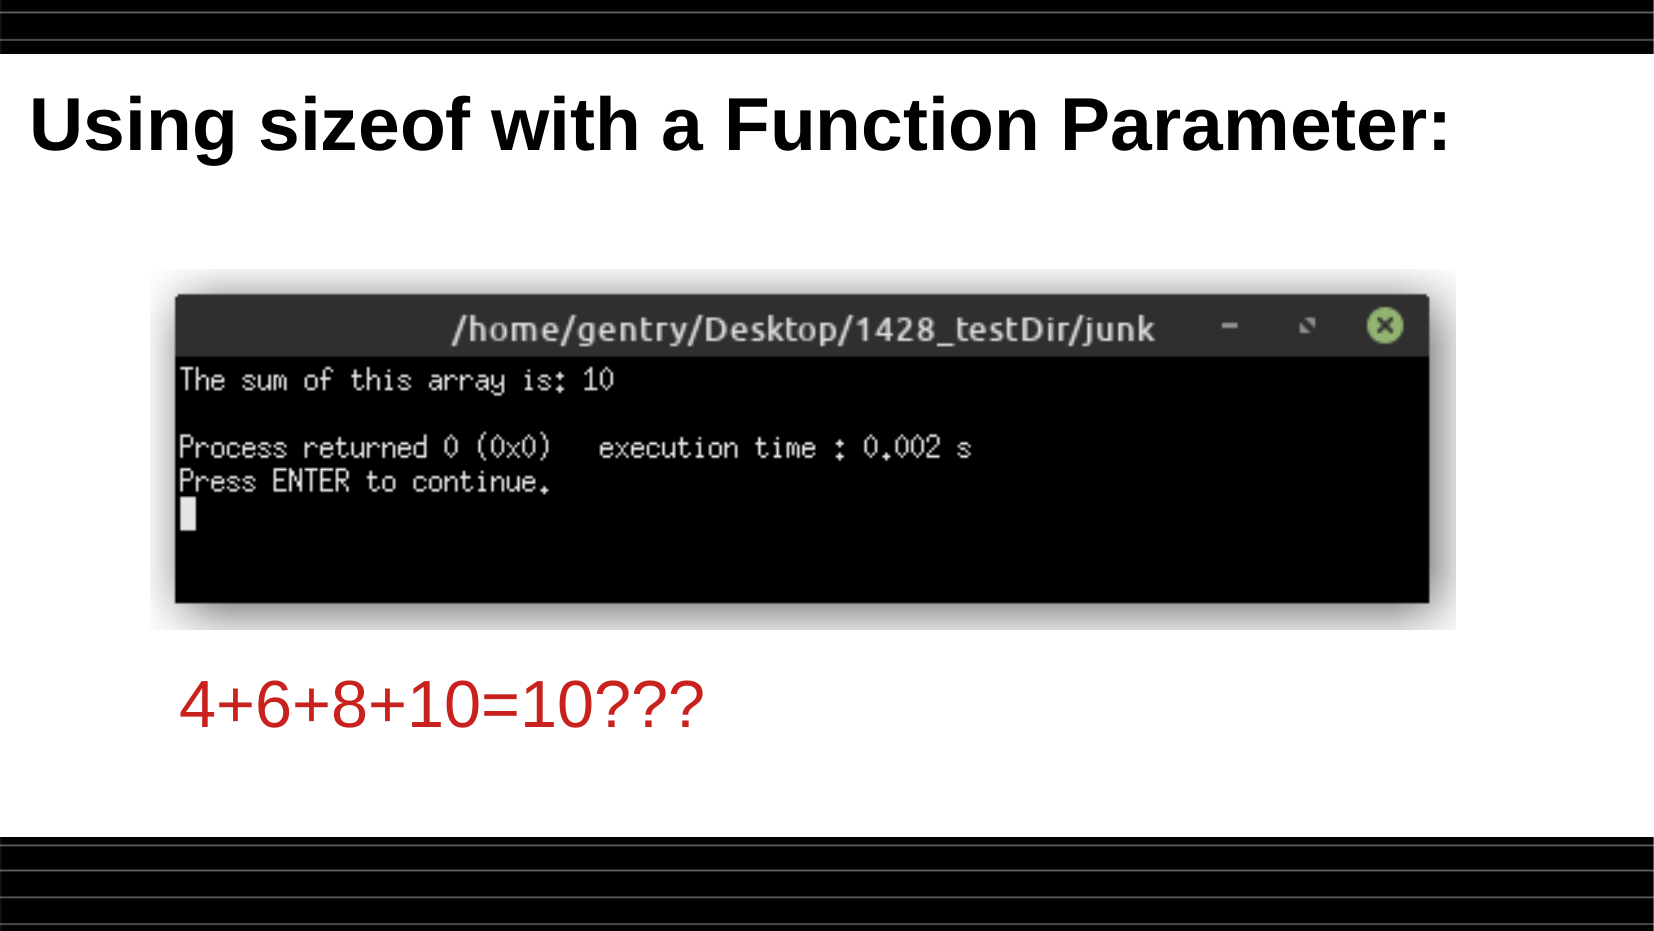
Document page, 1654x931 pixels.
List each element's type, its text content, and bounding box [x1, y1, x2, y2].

picture [0, 837, 1654, 931]
text_box Using sizeof with a Function Parameter: [15, 75, 1546, 174]
text_box 4+6+8+10=10??? [165, 660, 736, 796]
picture [0, 0, 1654, 54]
picture [150, 269, 1456, 631]
